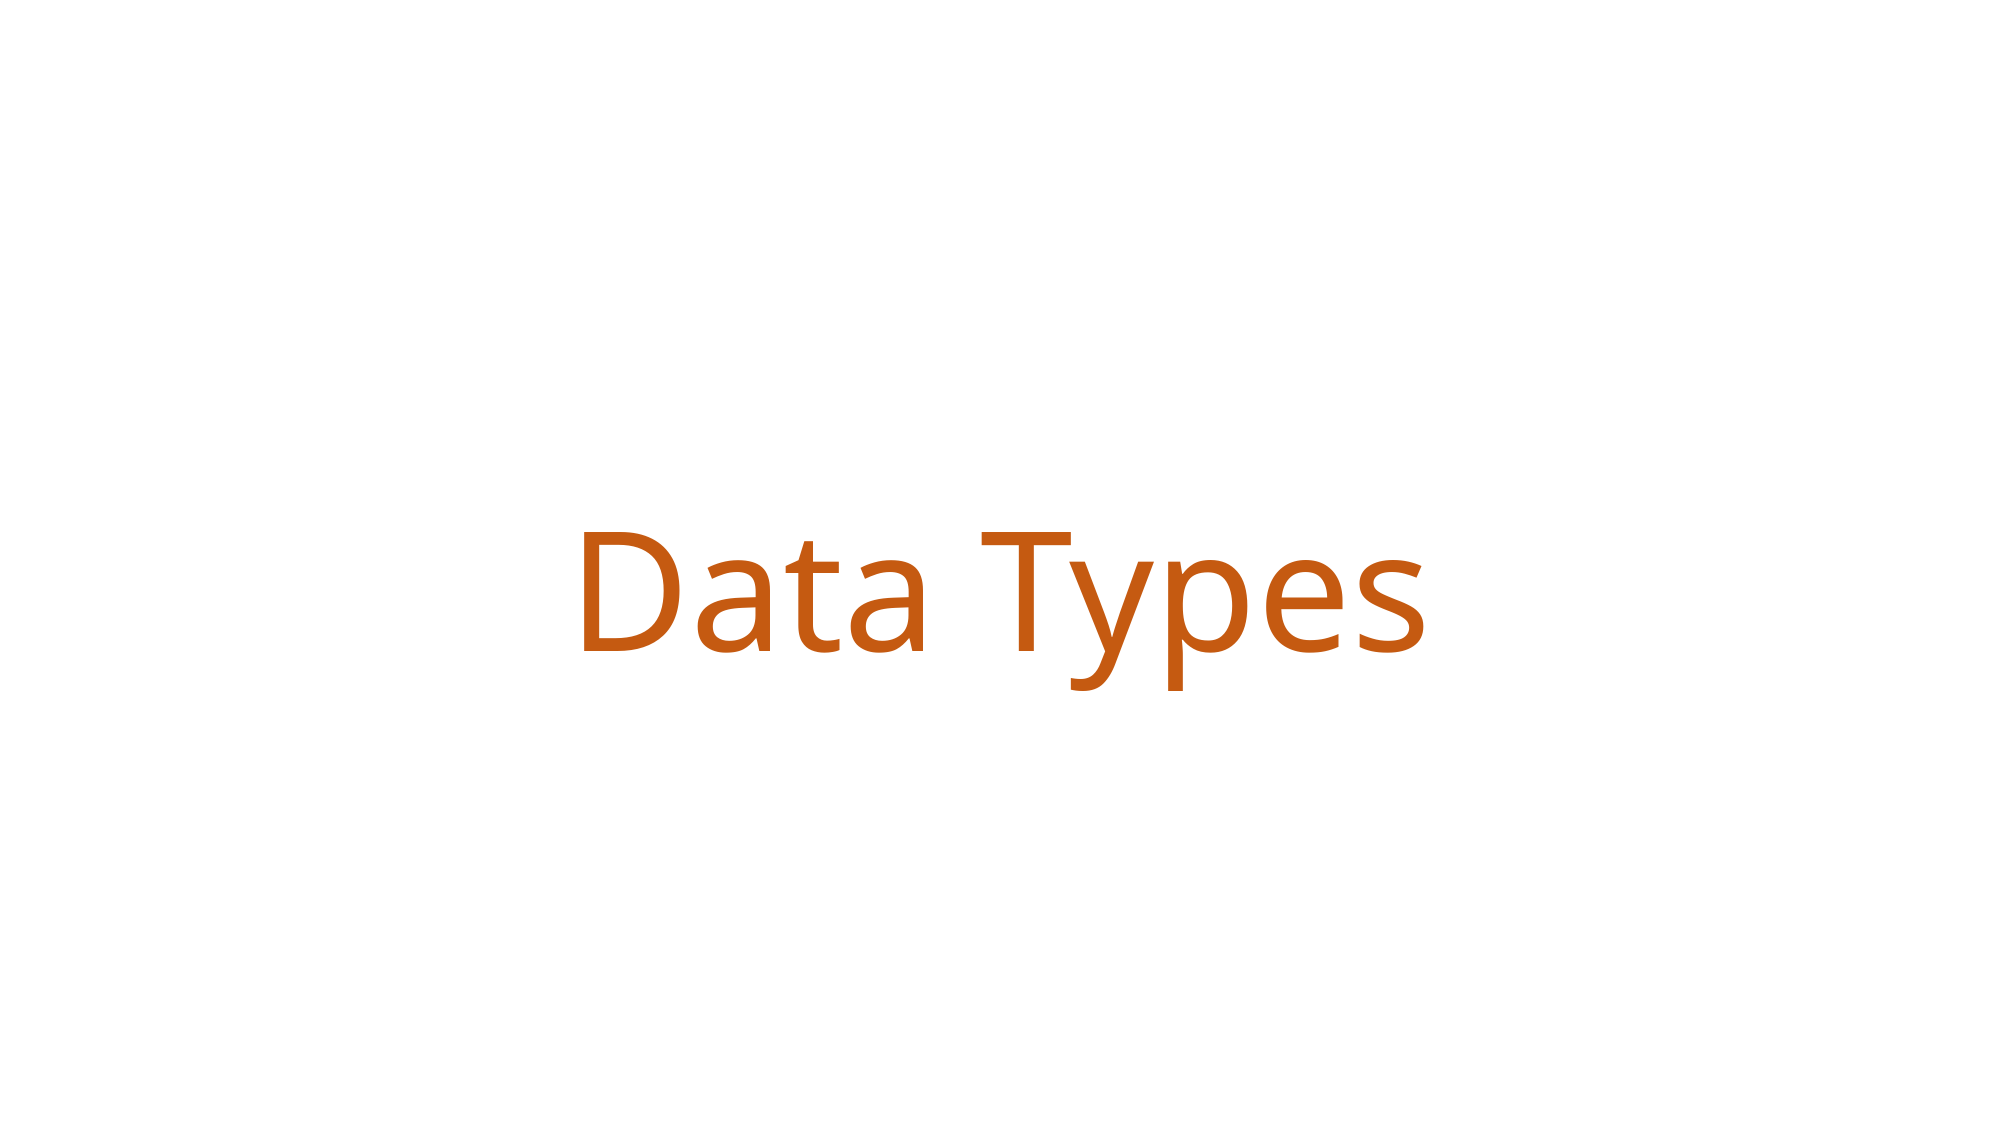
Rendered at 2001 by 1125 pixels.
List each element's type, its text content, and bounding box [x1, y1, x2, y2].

list Data Types [137, 299, 1863, 1014]
